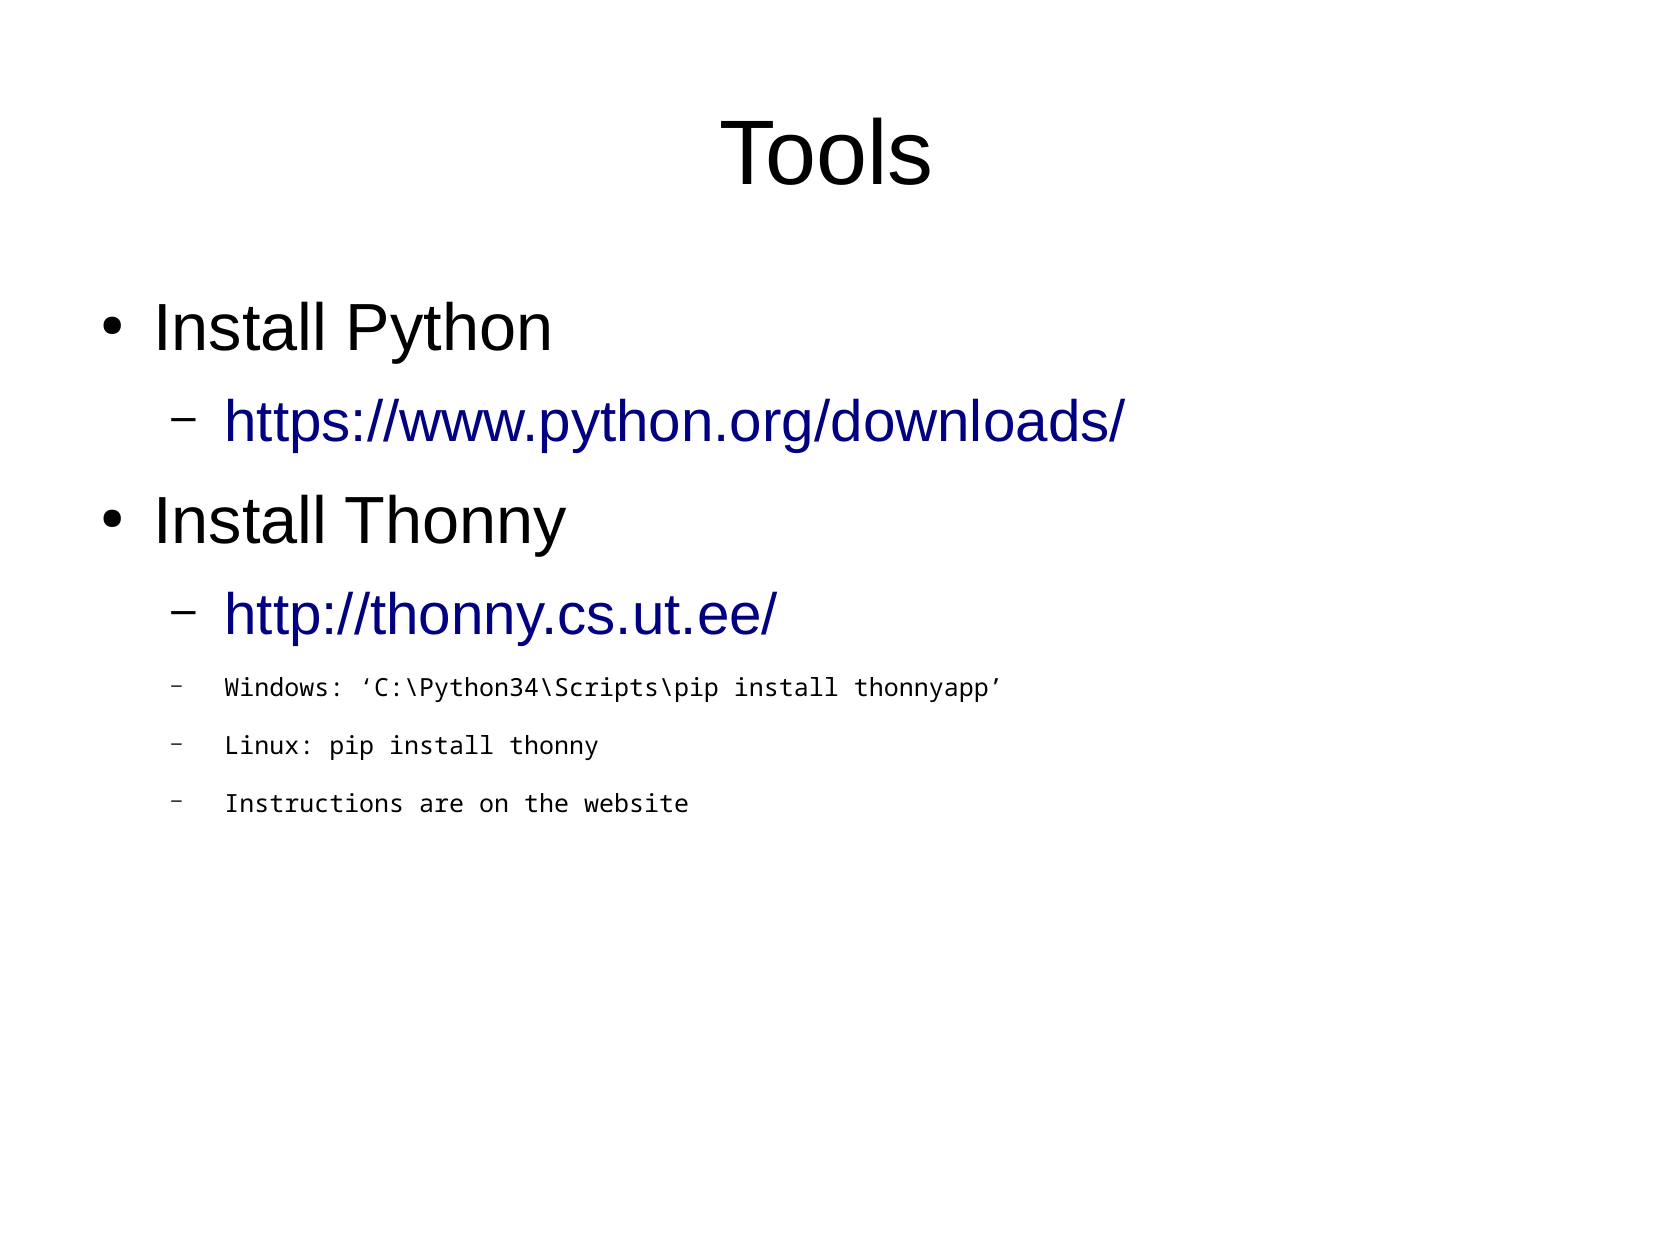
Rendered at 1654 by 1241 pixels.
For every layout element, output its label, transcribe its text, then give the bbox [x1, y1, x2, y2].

list Install Python https://www.python.org/downloads/ Install Thonny http://thonny.cs.ut.ee/ Windows: ‘C:\Python34\Scripts\pip install thonnyapp’ Linux: pip install thonny Instructions are on the website [82, 290, 1571, 1010]
title Tools [82, 49, 1571, 257]
